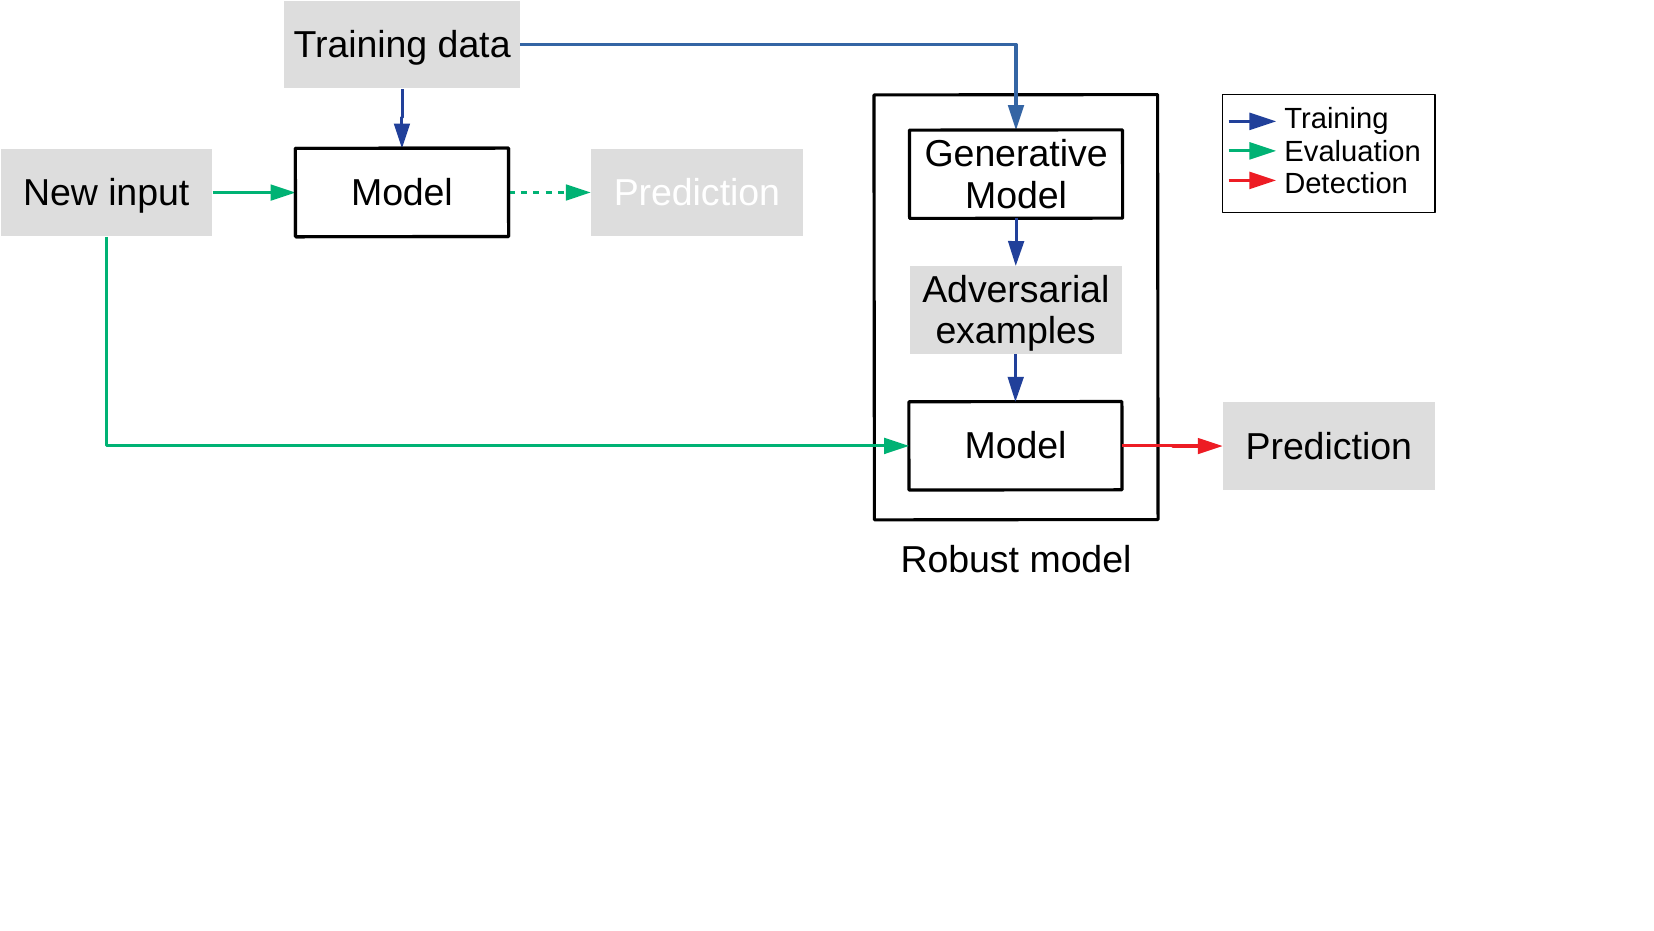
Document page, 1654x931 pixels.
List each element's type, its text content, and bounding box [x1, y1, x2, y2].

text_box Model [908, 401, 1123, 491]
text_box New input [0, 148, 213, 237]
text_box [873, 94, 1015, 445]
text_box Model [295, 148, 509, 237]
text_box Training Evaluation Detection [1269, 95, 1434, 212]
text_box Training data [283, 0, 521, 89]
text_box Prediction [1222, 401, 1436, 491]
text_box [1016, 94, 1158, 444]
text_box Adversarial examples [909, 265, 1123, 355]
text_box Training Evaluation Detection [1436, 94, 1447, 213]
text_box [874, 447, 1159, 520]
text_box Robust model [885, 531, 1147, 591]
text_box Prediction [590, 148, 804, 237]
text_box Generative Model [909, 129, 1123, 219]
